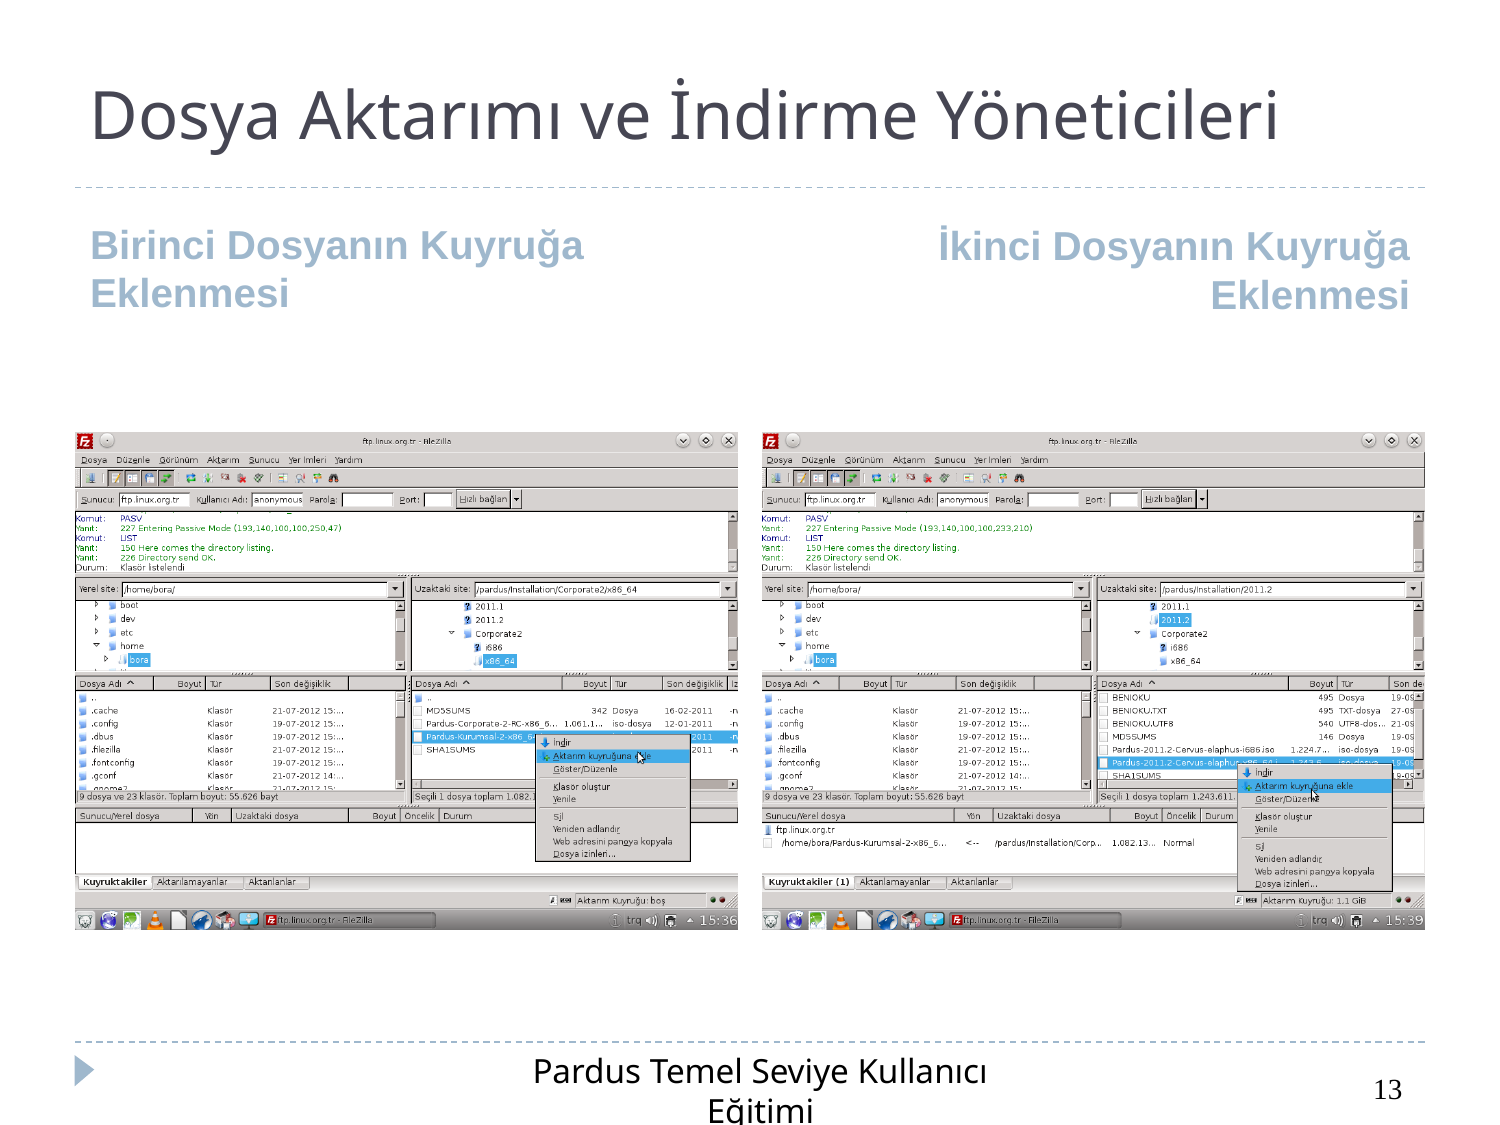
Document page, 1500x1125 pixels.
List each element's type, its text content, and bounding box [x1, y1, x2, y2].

title Dosya Aktarımı ve İndirme Yöneticileri [75, 37, 1425, 188]
picture [762, 432, 1425, 930]
list Birinci Dosyanın Kuyruğa Eklenmesi [75, 210, 738, 324]
list İkinci Dosyanın Kuyruğa Eklenmesi [762, 212, 1426, 325]
picture [75, 432, 738, 930]
